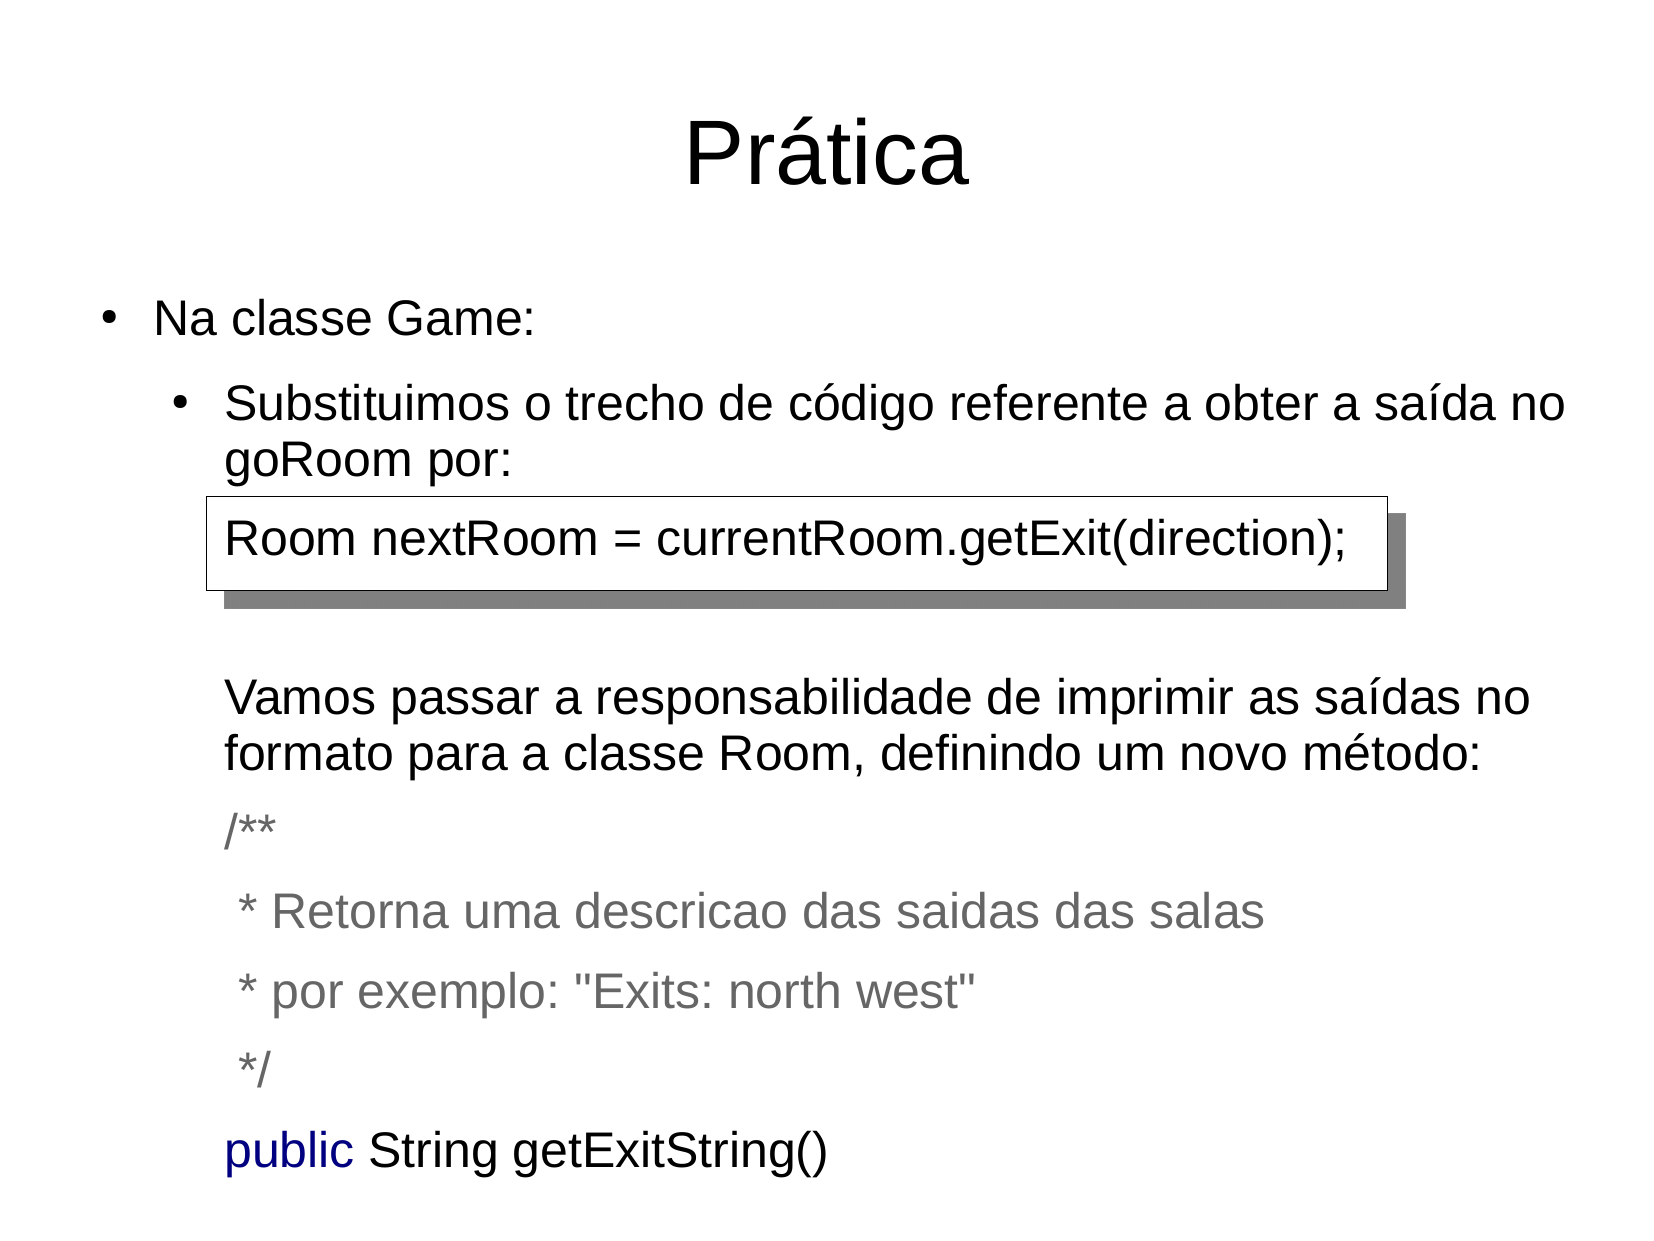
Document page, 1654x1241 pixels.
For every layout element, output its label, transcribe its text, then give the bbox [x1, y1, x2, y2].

list Na classe Game: Substituimos o trecho de código referente a obter a saída no goRoom por: Room nextRoom = currentRoom.getExit(direction); Vamos passar a responsabilidade de imprimir as saídas no formato para a classe Room, definindo um novo método: /** * Retorna uma descricao das saidas das salas * por exemplo: "Exits: north west" */ public String getExitString() [82, 290, 1571, 1178]
title Prática [82, 49, 1571, 257]
